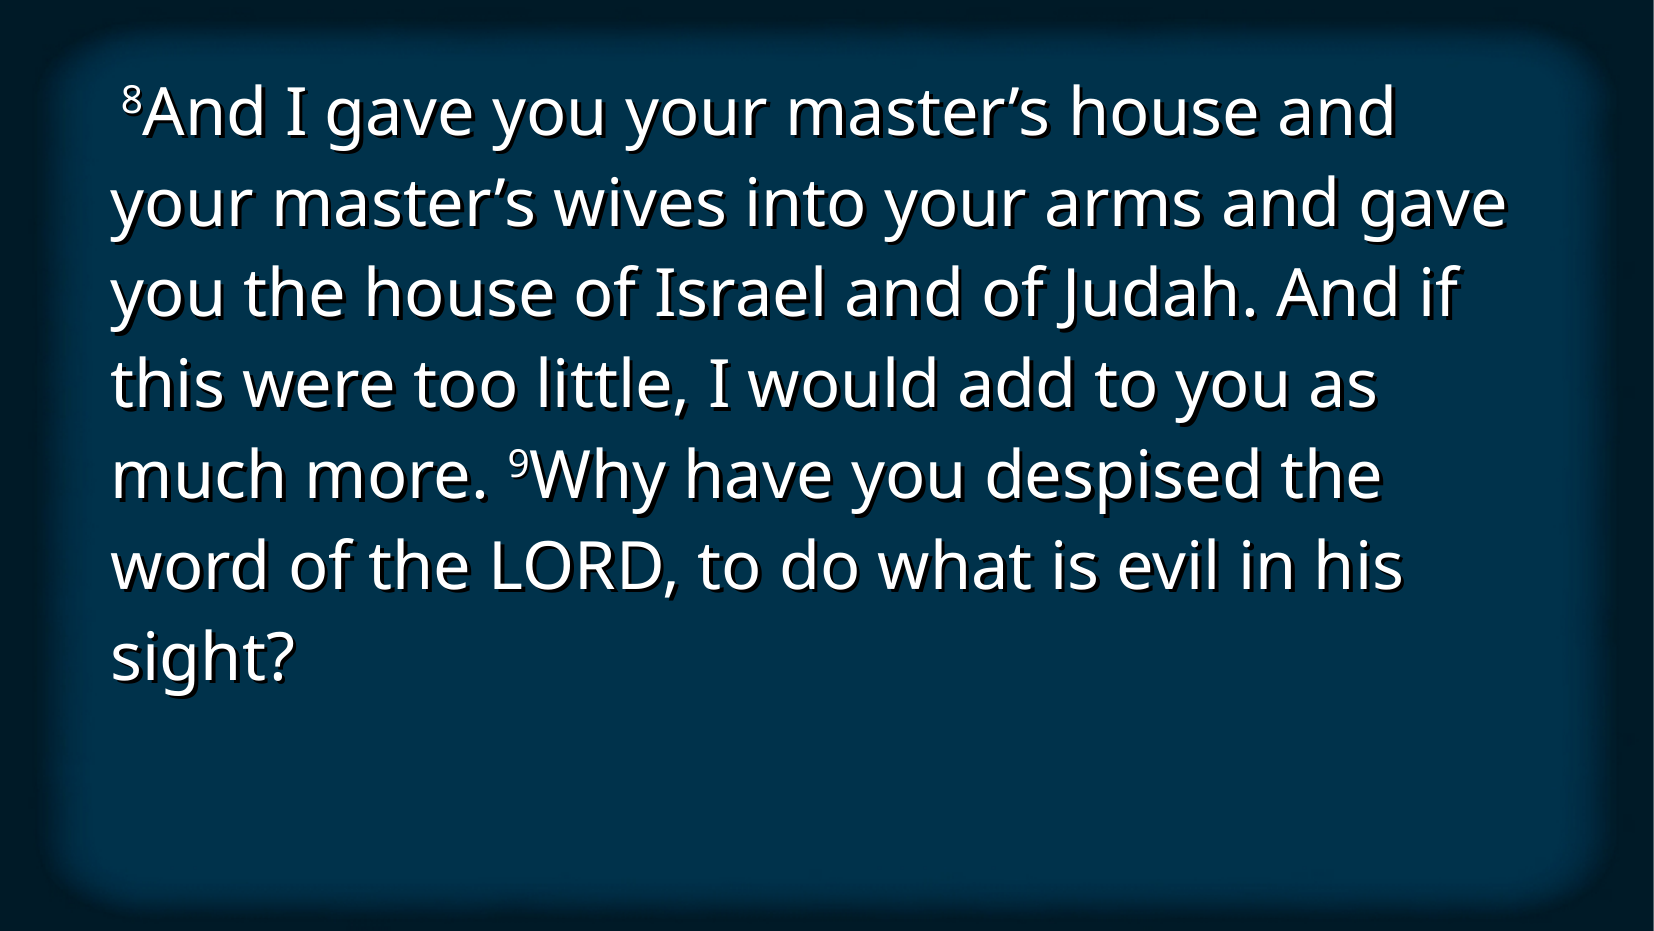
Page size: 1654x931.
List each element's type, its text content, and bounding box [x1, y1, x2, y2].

picture [0, 0, 1654, 931]
text_box 8And I gave you your master’s house and your master’s wives into your arms and gave you the house of Israel and of Judah. And if this were too little, I would add to you as much more. 9Why have you despised the word of the LORD, to do what is evil in his sight? [96, 56, 1567, 605]
